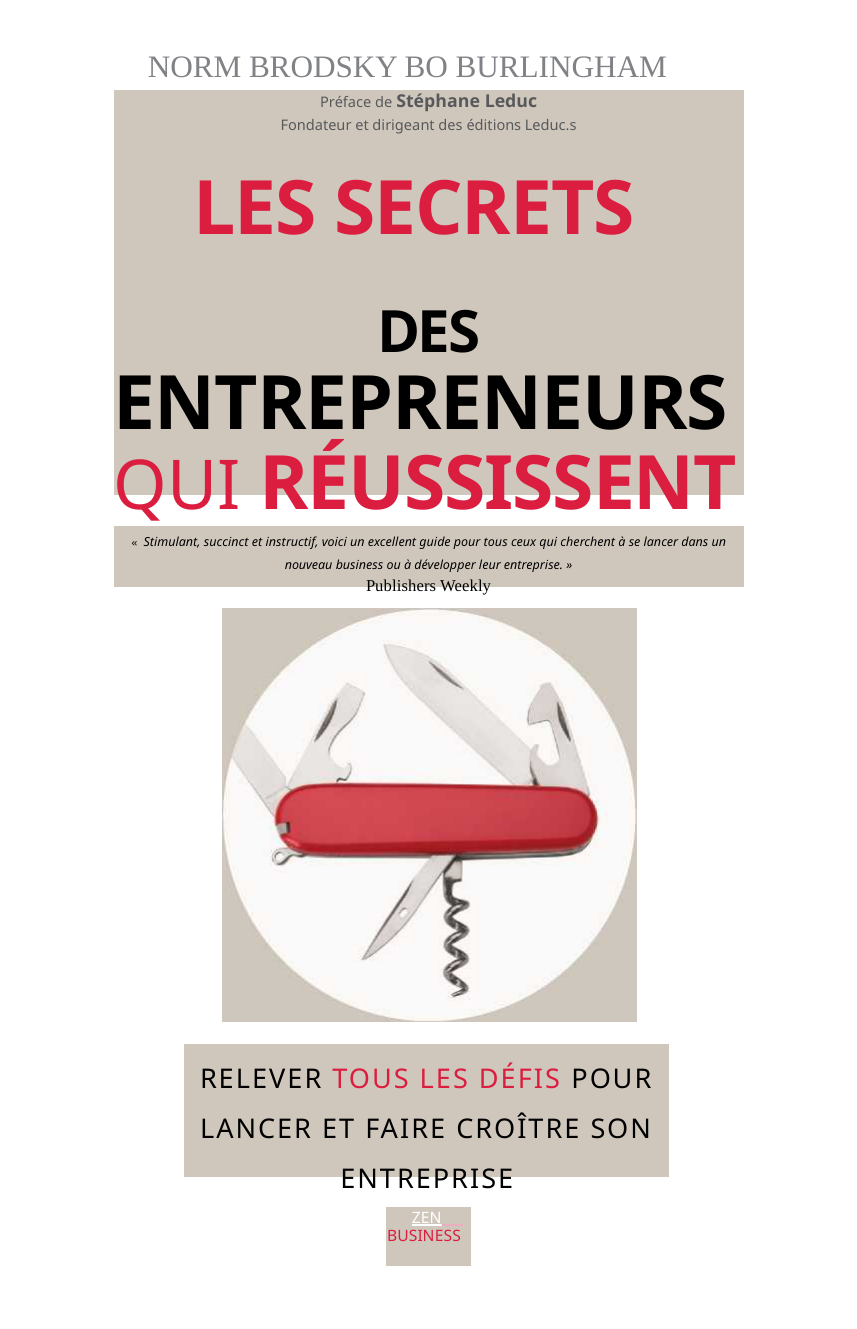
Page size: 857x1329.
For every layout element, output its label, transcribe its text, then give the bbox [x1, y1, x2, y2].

text_box ZEN___ BUSINESS [386, 1207, 471, 1266]
text_box « Stimulant, succinct et instructif, voici un excellent guide pour tous ceux qui cherchent à se lancer dans un nouveau business ou à développer leur entreprise. » Publishers Weekly [114, 526, 744, 587]
text_box RELEVER TOUS LES DÉFIS POUR LANCER ET FAIRE CROÎTRE SON ENTREPRISE [184, 1044, 669, 1177]
text_box Préface de Stéphane Leduc Fondateur et dirigeant des éditions Leduc.s LES SECRETS DES ENTREPRENEURS qui RÉUSSISSENT [114, 90, 744, 495]
text_box NORM BRODSKY BO BURLINGHAM [148, 46, 706, 74]
picture [222, 608, 637, 1022]
